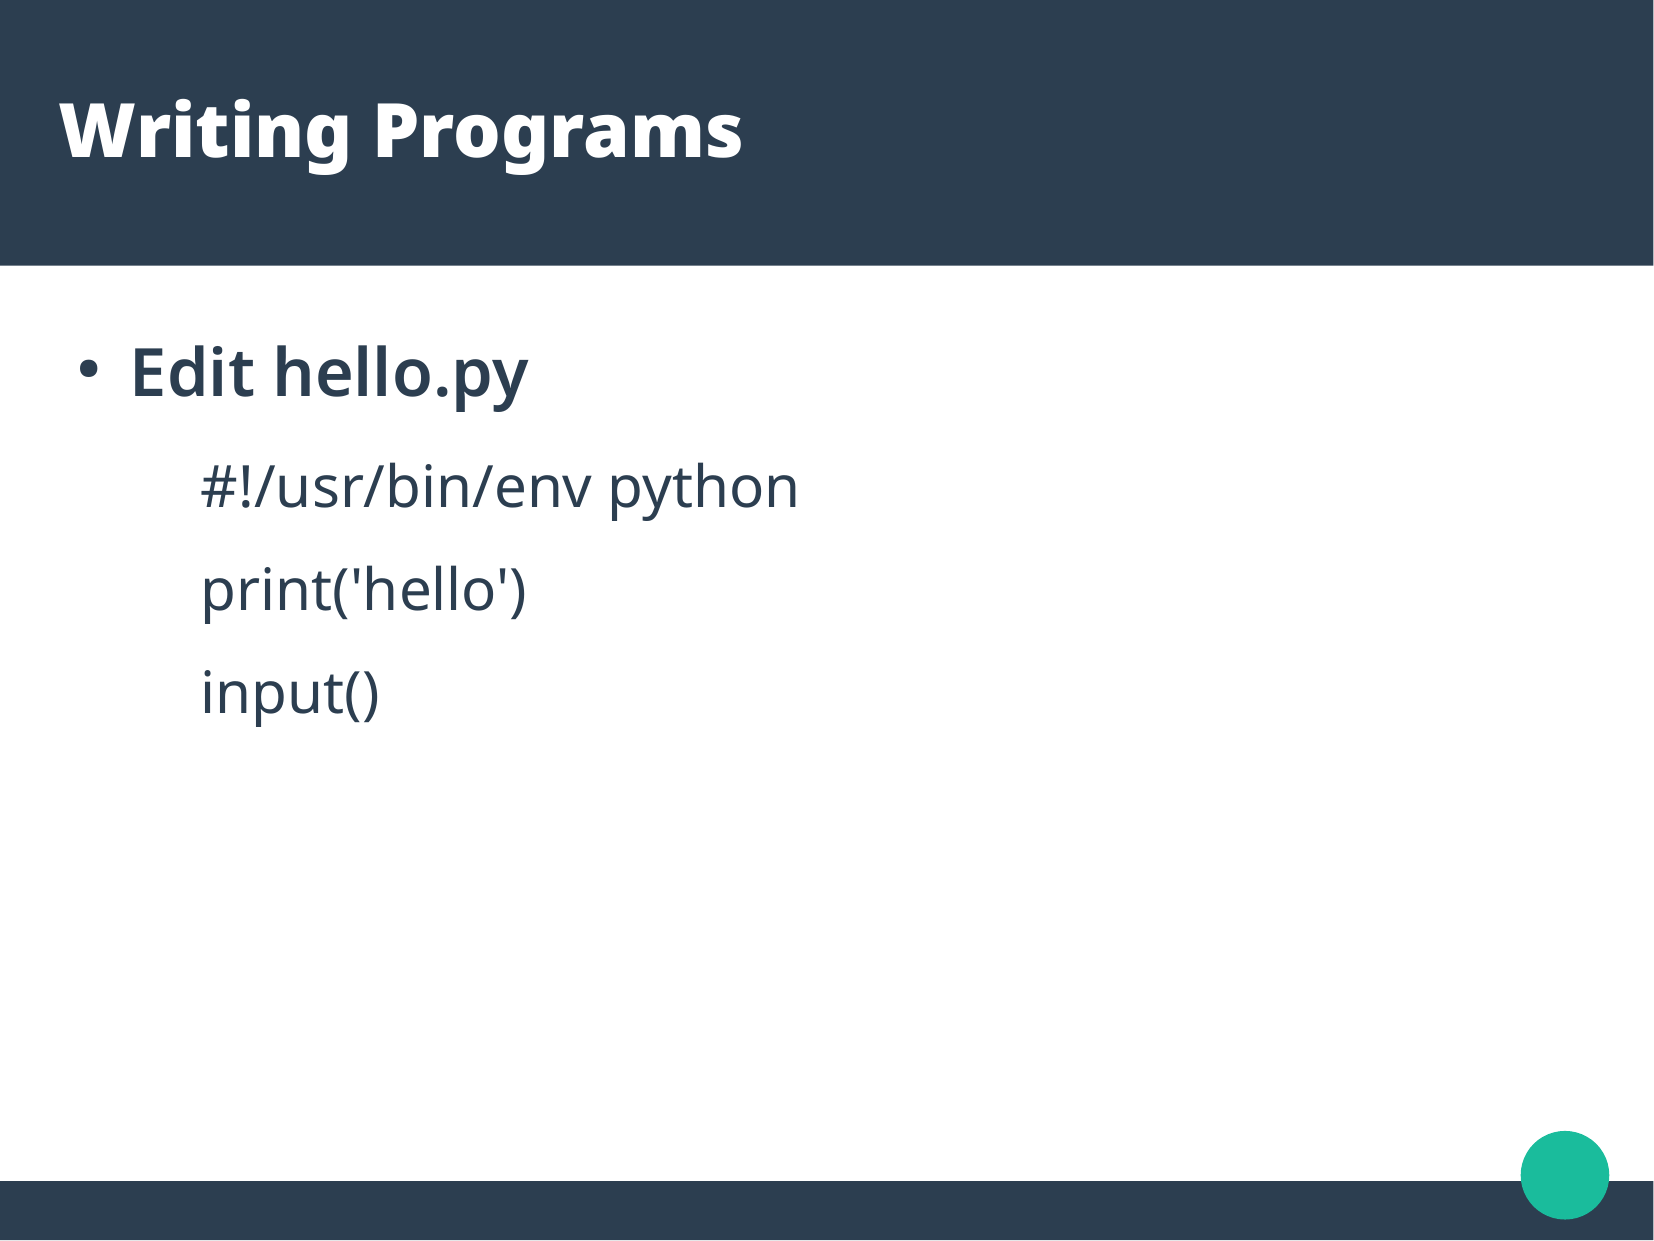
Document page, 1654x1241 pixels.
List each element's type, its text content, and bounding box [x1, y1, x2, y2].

title Writing Programs [59, 49, 1595, 207]
list Edit hello.py #!/usr/bin/env python print('hello') input() [59, 324, 1595, 1152]
